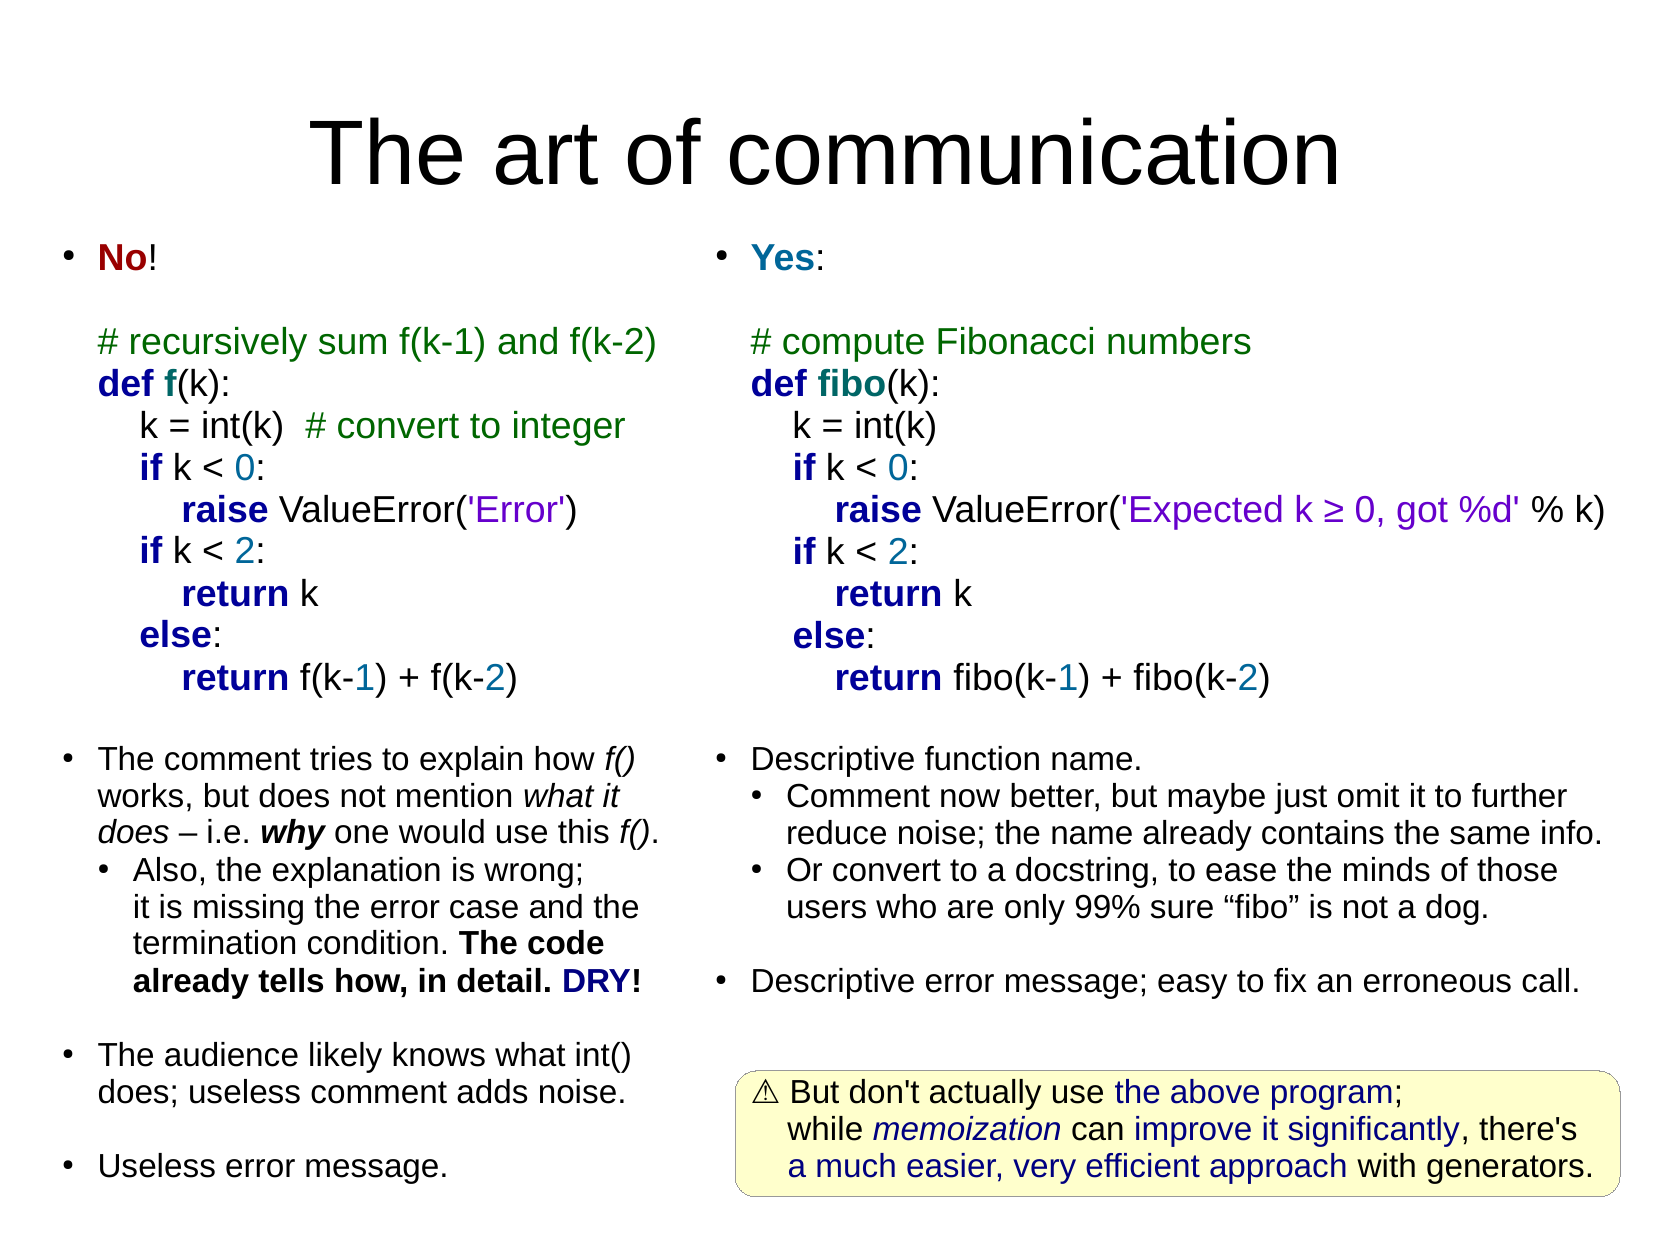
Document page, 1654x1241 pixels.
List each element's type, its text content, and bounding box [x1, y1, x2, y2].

title The art of communication [82, 49, 1571, 228]
text_box Yes: # compute Fibonacci numbers def fibo(k): k = int(k) if k < 0: raise ValueError('Expected k ≥ 0, got %d' % k) if k < 2: return k else: return fibo(k-1) + fibo(k-2) Descriptive function name. Comment now better, but maybe just omit it to further reduce noise; the name already contains the same info. Or convert to a docstring, to ease the minds of those users who are only 99% sure “fibo” is not a dog. Descriptive error message; easy to fix an erroneous call. ⚠ But don't actually use the above program; while memoization can improve it significantly, there's a much easier, very efficient approach with generators. [665, 228, 1626, 1198]
text_box No! # recursively sum f(k-1) and f(k-2) def f(k): k = int(k) # convert to integer if k < 0: raise ValueError('Error') if k < 2: return k else: return f(k-1) + f(k-2) The comment tries to explain how f() works, but does not mention what it does – i.e. why one would use this f(). Also, the explanation is wrong; it is missing the error case and the termination condition. The code already tells how, in detail. DRY! The audience likely knows what int() does; useless comment adds noise. Useless error message. [11, 228, 665, 1198]
